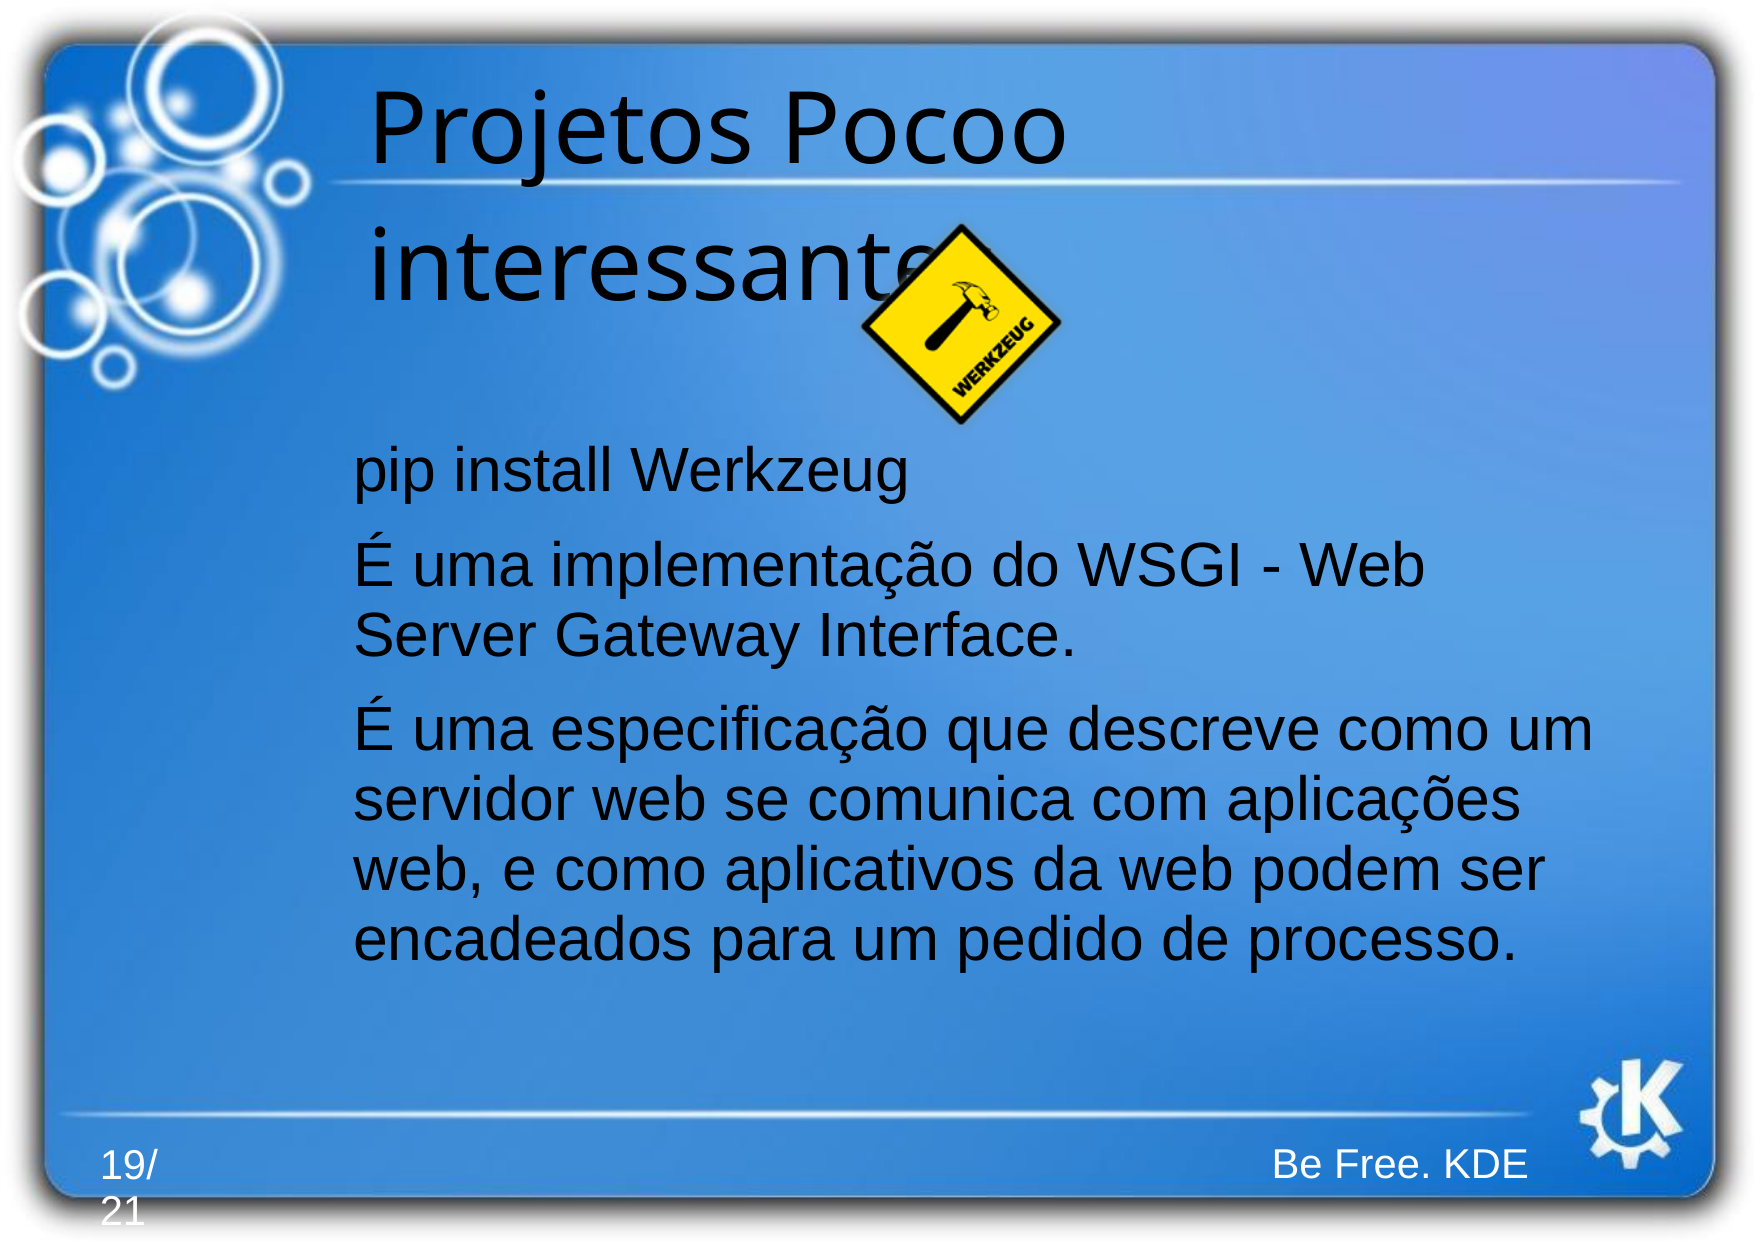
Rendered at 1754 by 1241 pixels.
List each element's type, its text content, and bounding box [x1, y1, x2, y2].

title Projetos Pocoo interessantes [352, 49, 1651, 174]
list pip install Werkzeug É uma implementação do WSGI - Web Server Gateway Interface. É uma especificação que descreve como um servidor web se comunica com aplicações web, e como aplicativos da web podem ser encadeados para um pedido de processo. [338, 238, 1637, 1033]
picture [0, 0, 1754, 1241]
